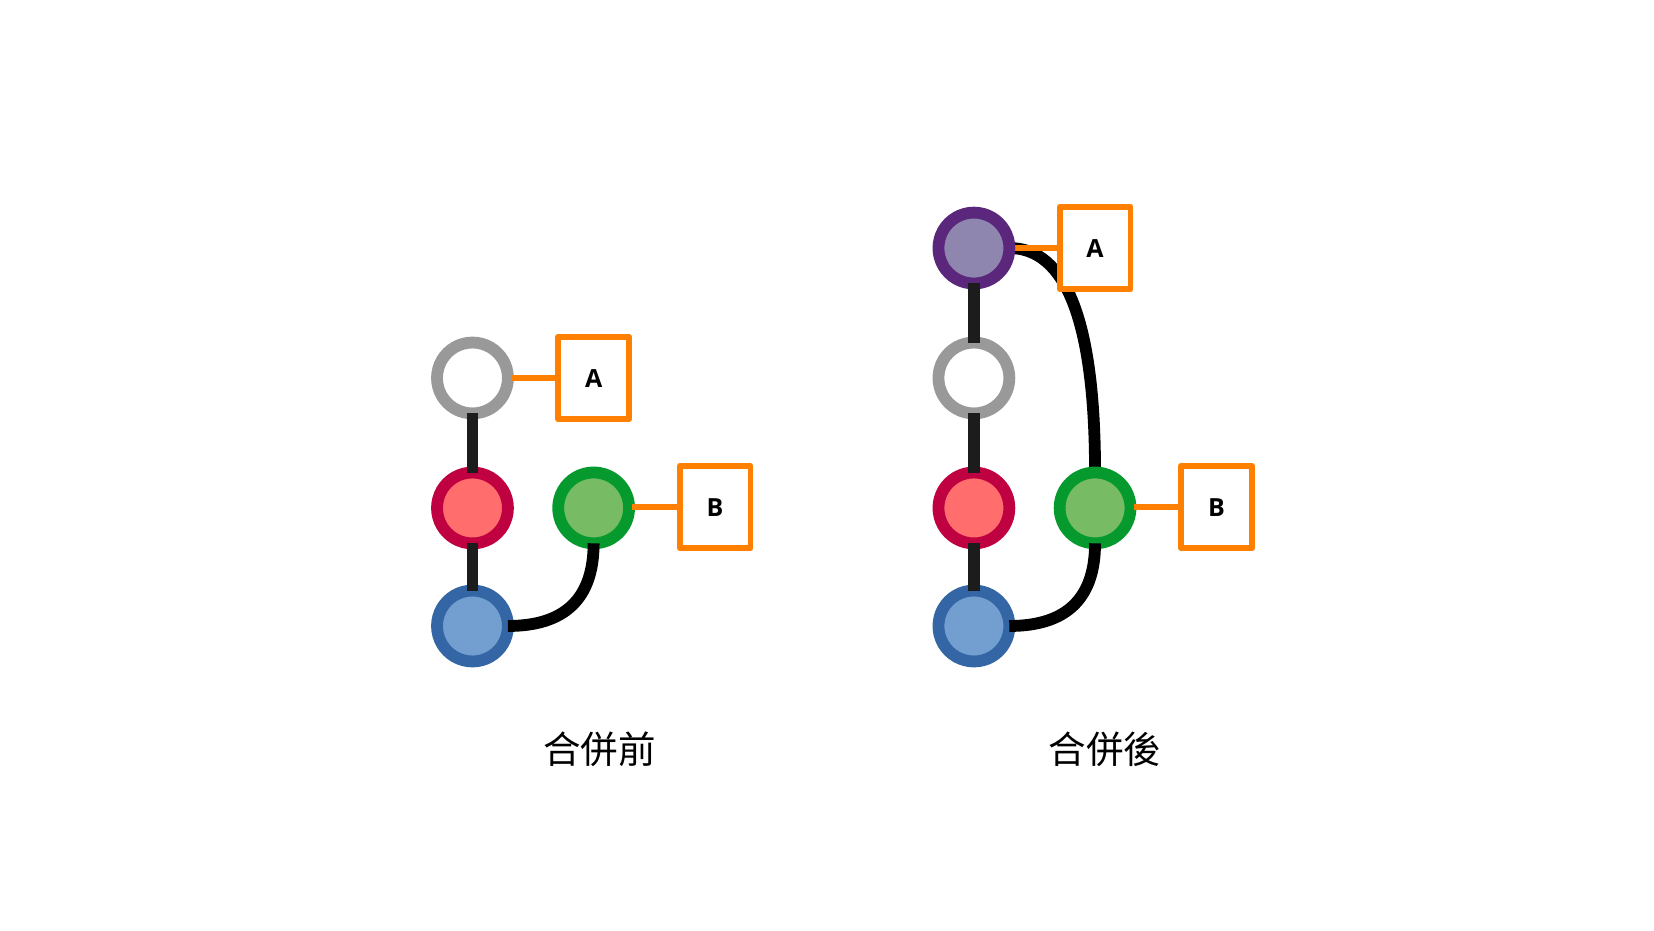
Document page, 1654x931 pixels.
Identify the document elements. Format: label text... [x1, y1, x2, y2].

text_box B [1181, 465, 1252, 549]
text_box [1059, 472, 1131, 543]
text_box A [1059, 206, 1131, 290]
text_box [938, 473, 1010, 543]
text_box [558, 472, 630, 543]
text_box 合併前 [481, 683, 718, 810]
text_box [938, 591, 1009, 662]
text_box [938, 343, 1010, 413]
text_box [437, 342, 508, 413]
text_box B [679, 465, 751, 549]
text_box [437, 591, 508, 662]
text_box A [558, 336, 630, 420]
text_box [938, 212, 1010, 283]
text_box [437, 472, 508, 543]
text_box 合併後 [986, 683, 1224, 810]
